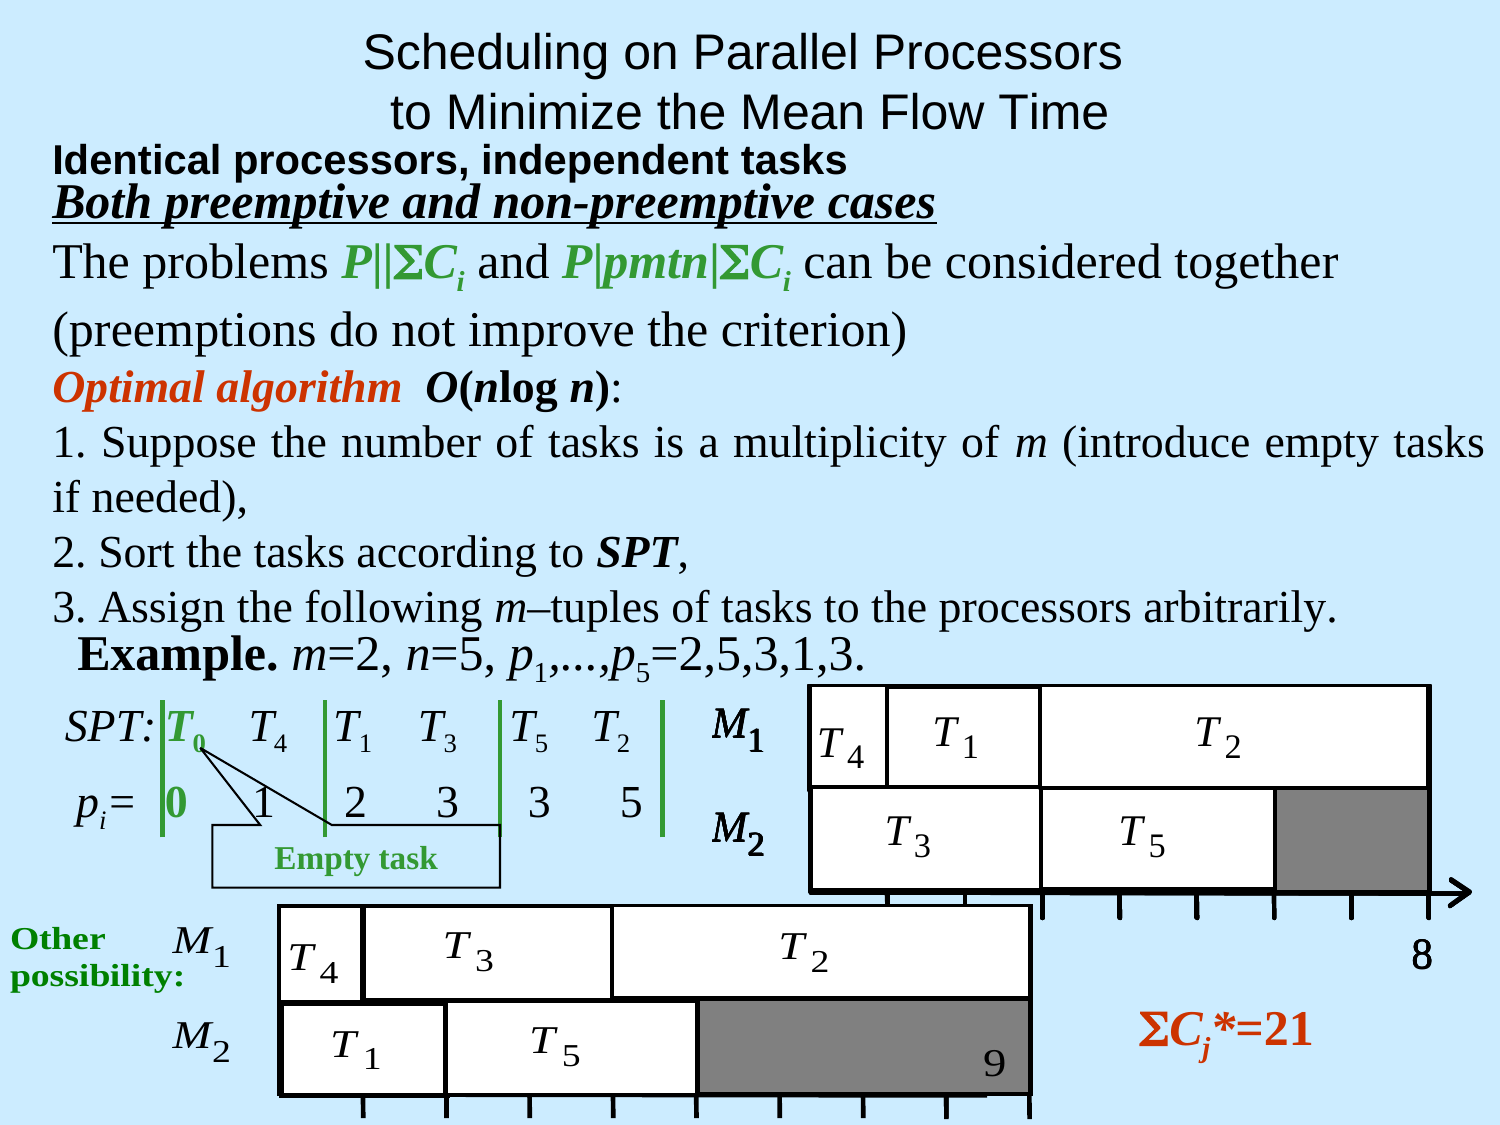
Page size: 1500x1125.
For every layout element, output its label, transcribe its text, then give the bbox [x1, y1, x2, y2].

chart [0, 684, 1476, 1125]
title Scheduling on Parallel Processors to Minimize the Mean Flow Time [0, 0, 1500, 160]
text_box Both preemptive and non-preemptive cases The problems P||Ci and P|pmtn|Ci can be considered together (preemptions do not improve the criterion) Optimal algorithm O(nlog n): 1. Suppose the number of tasks is a multiplicity of m (introduce empty tasks if needed), 2. Sort the tasks according to SPT, 3. Assign the following m–tuples of tasks to the processors arbitrarily. [37, 191, 1500, 640]
text_box Empty task [200, 747, 501, 888]
text_box Example. m=2, n=5, p1,...,p5=2,5,3,1,3. [62, 612, 1413, 697]
text_box T0 0 [149, 687, 250, 905]
text_box SPT: T4 T1 T3 T5 T2 pi= 1 2 3 3 5 [49, 687, 149, 843]
text_box Identical processors, independent tasks [37, 125, 1500, 191]
text_box Cj*=21 [1125, 987, 1351, 1072]
text_box SPT: T4 T1 T3 T5 T2 pi= 1 2 3 3 5 [250, 687, 676, 843]
